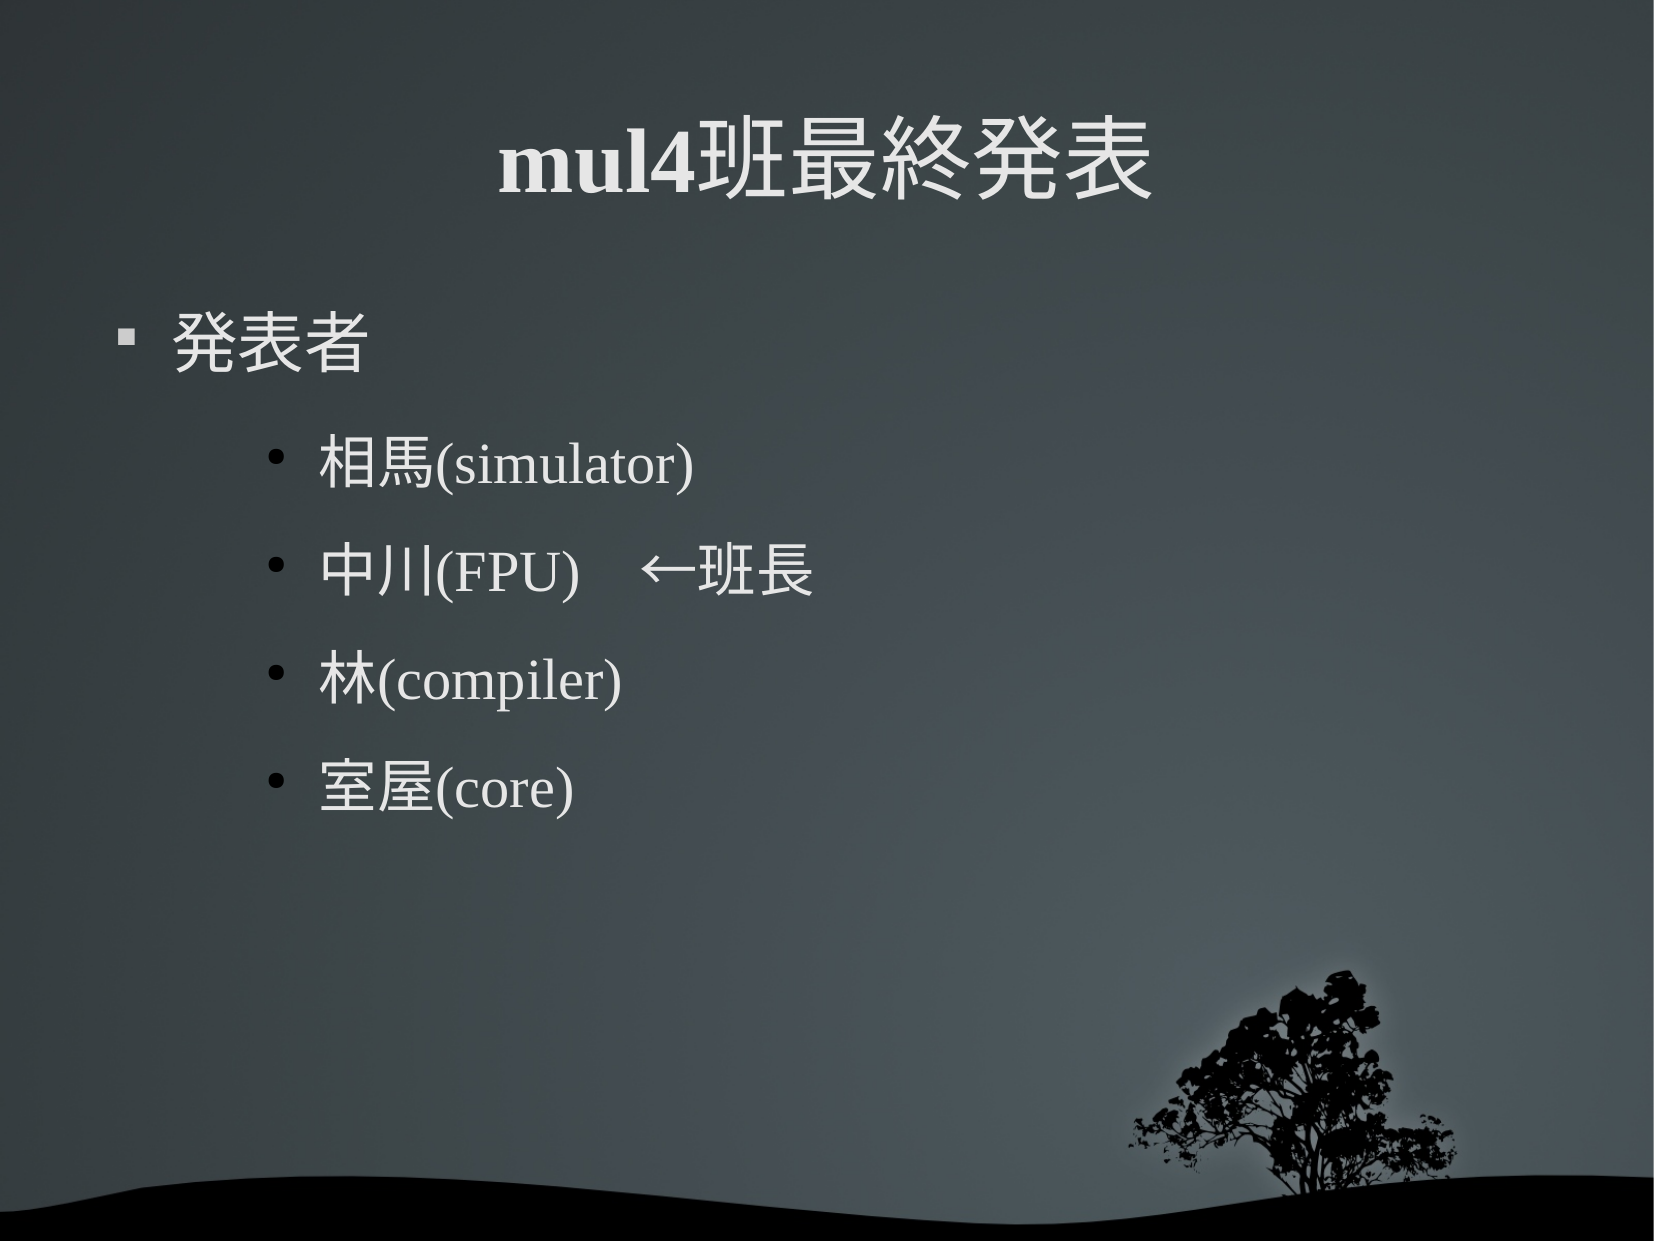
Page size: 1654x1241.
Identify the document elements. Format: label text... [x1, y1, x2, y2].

title mul4班最終発表 [82, 49, 1571, 257]
list 発表者 相馬(simulator) 中川(FPU) ←班長 林(compiler) 室屋(core) [82, 290, 1571, 1109]
picture [0, 0, 1654, 1241]
